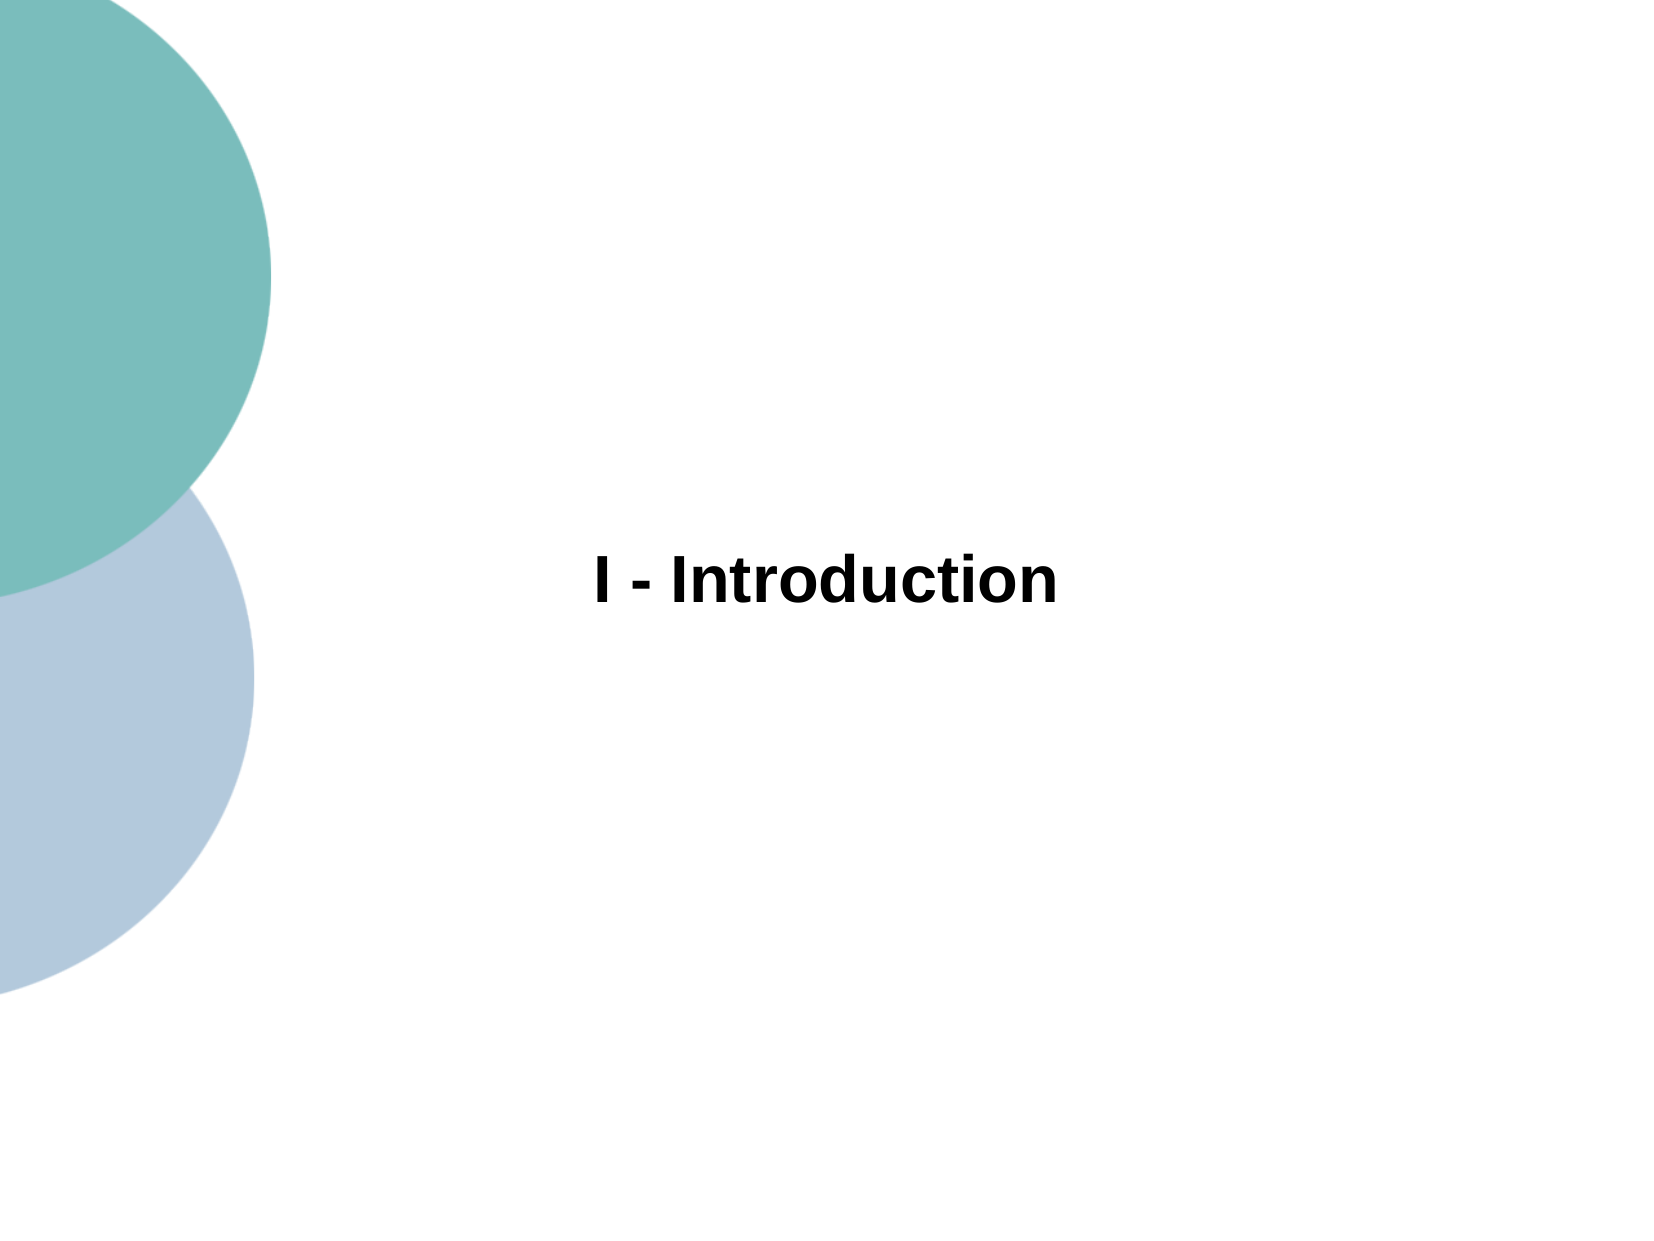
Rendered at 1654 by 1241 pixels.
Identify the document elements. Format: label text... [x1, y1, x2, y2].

subtitle I - Introduction [82, 49, 1571, 1109]
picture [0, 0, 1654, 1241]
